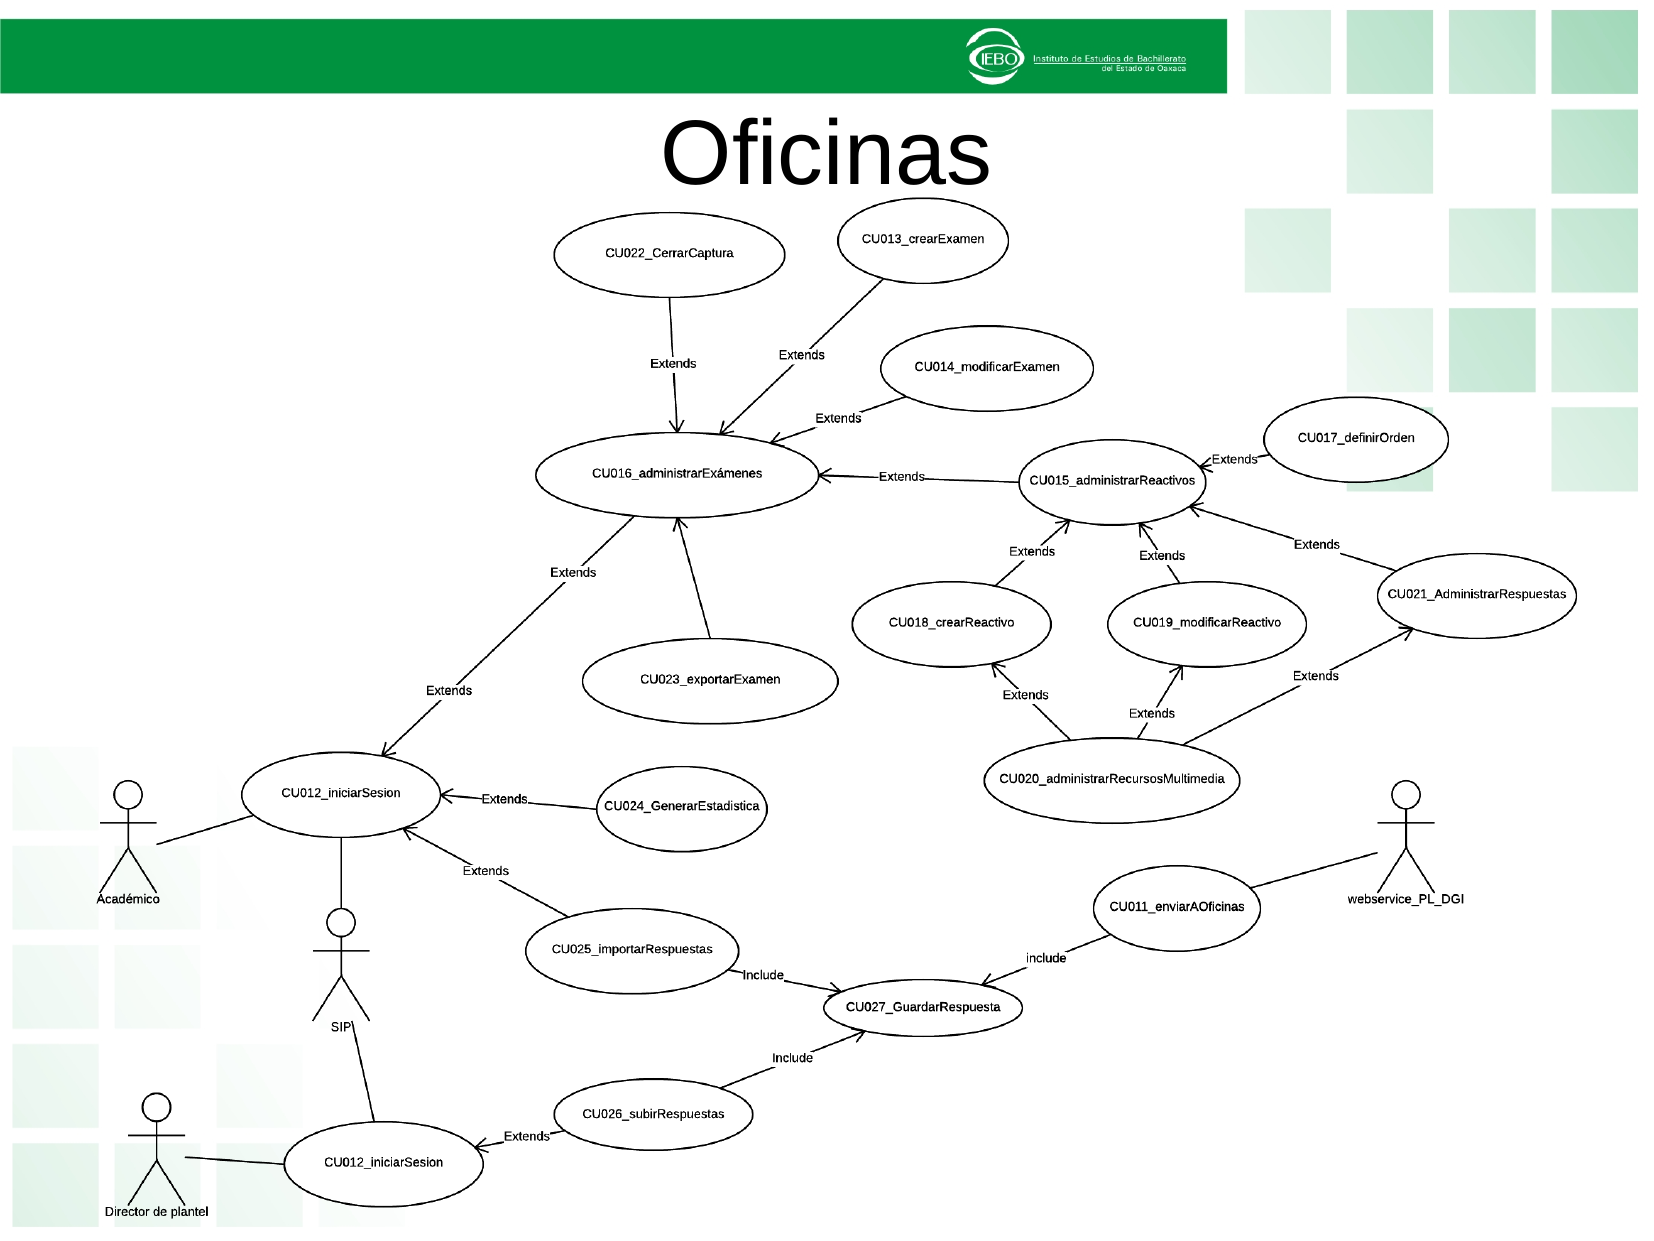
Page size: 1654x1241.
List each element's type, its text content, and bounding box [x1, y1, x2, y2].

picture [0, 0, 1654, 1241]
title Oficinas [82, 49, 1571, 141]
